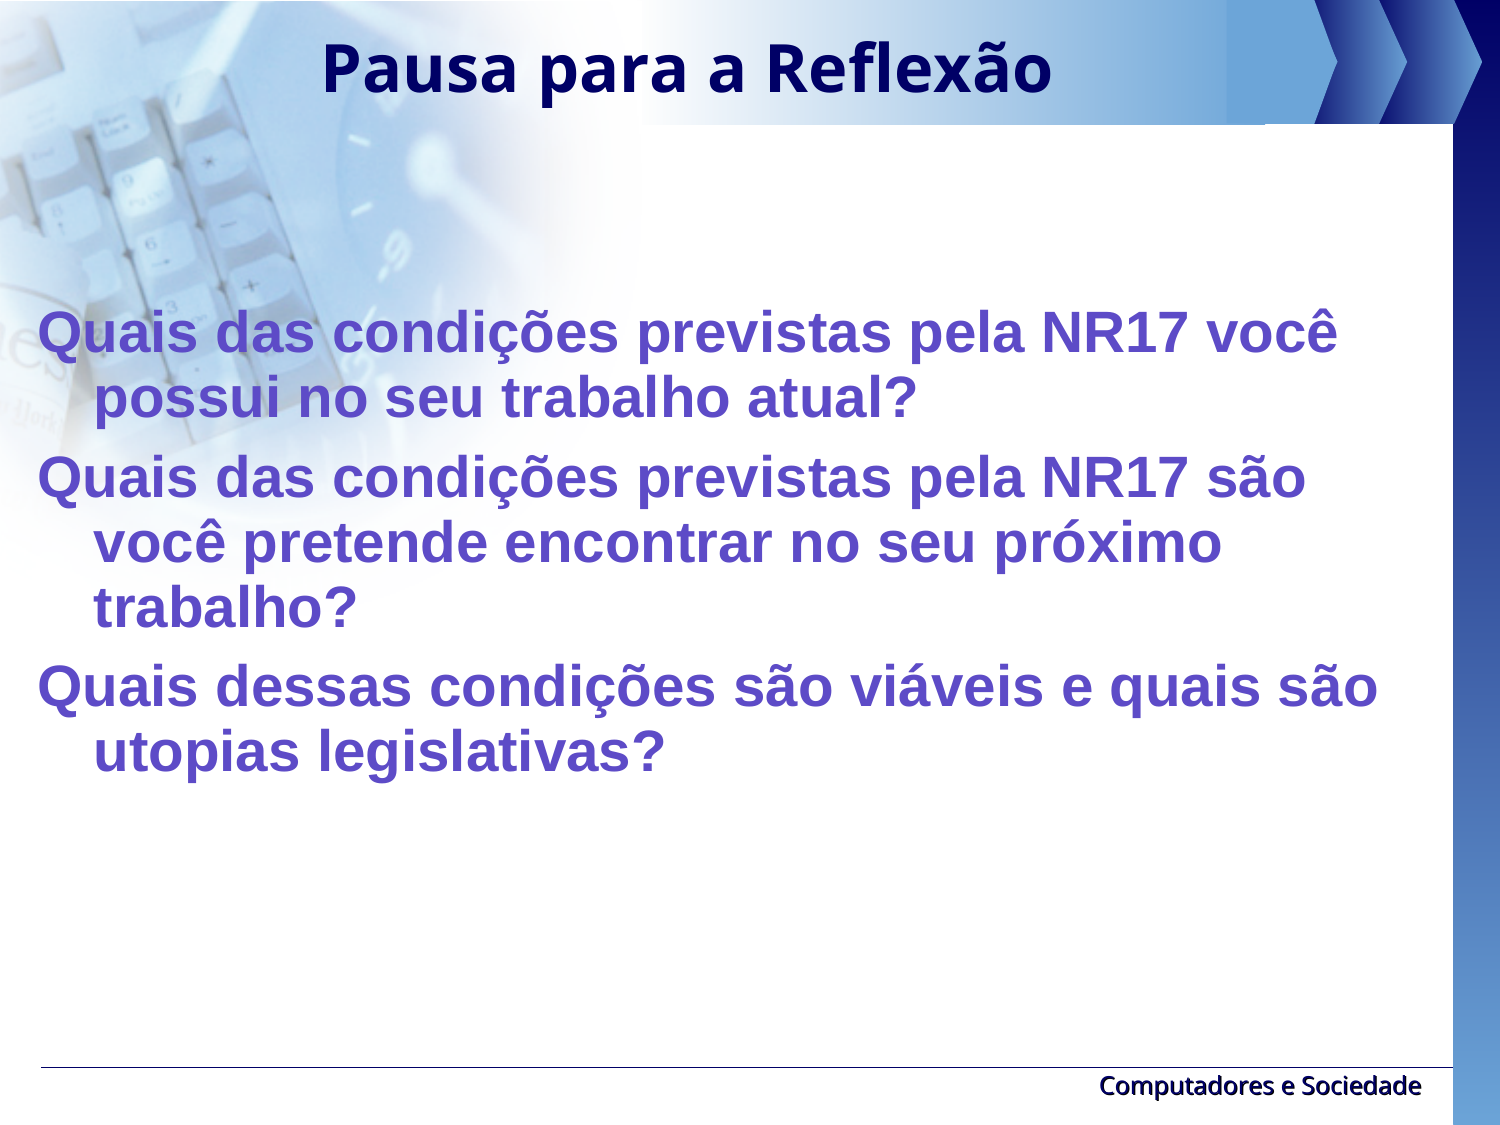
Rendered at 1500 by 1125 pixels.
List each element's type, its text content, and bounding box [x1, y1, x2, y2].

title Pausa para a Reflexão [74, 0, 1300, 147]
list Quais das condições previstas pela NR17 você possui no seu trabalho atual? Quais das condições previstas pela NR17 são você pretende encontrar no seu próximo trabalho? Quais dessas condições são viáveis e quais são utopias legislativas? [37, 299, 1426, 1036]
